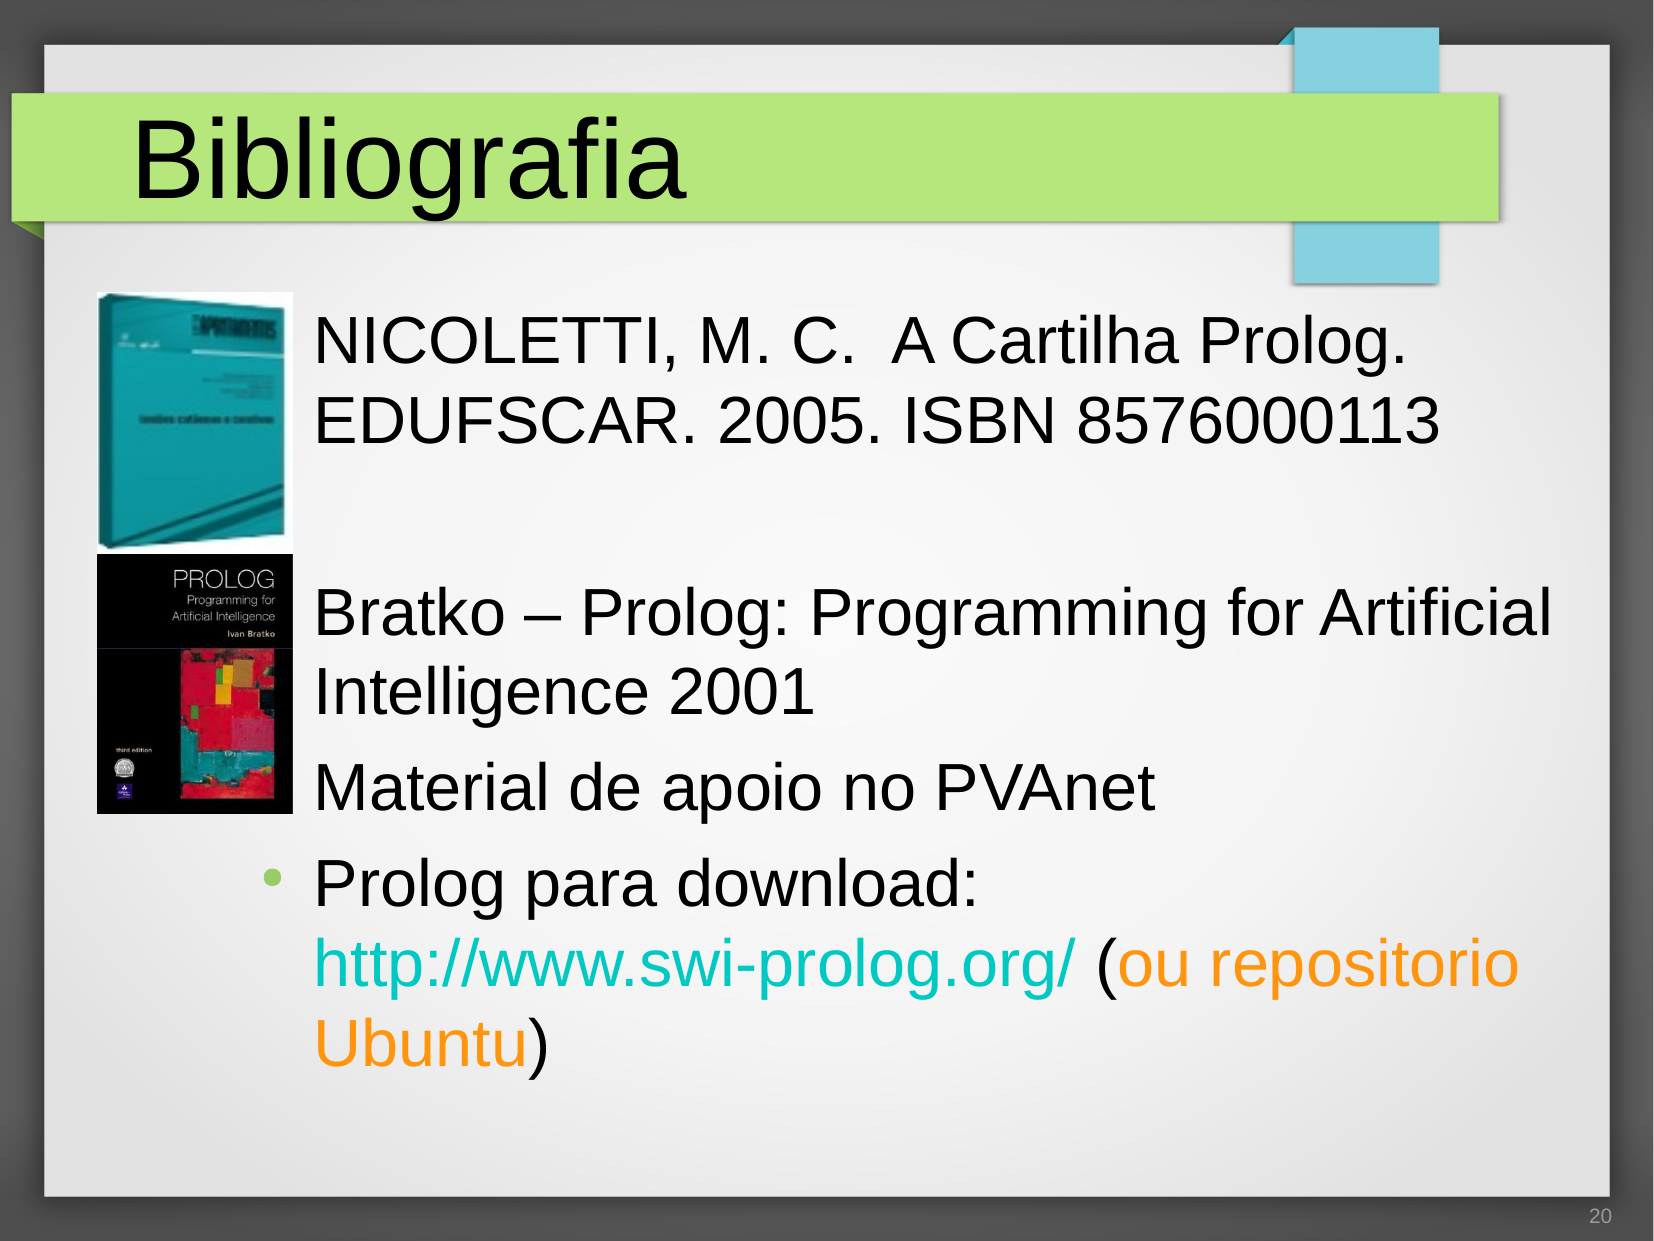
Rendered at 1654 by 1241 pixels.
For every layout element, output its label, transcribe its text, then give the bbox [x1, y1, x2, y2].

title Bibliografia [82, 50, 1571, 257]
list NICOLETTI, M. C. A Cartilha Prolog. EDUFSCAR. 2005. ISBN 8576000113 Bratko – Prolog: Programming for Artificial Intelligence 2001 Material de apoio no PVAnet Prolog para download: http://www.swi-prolog.org/ (ou repositorio Ubuntu) [227, 289, 1628, 1205]
text_box <número> [1474, 1161, 1613, 1228]
picture [0, 0, 1654, 1241]
